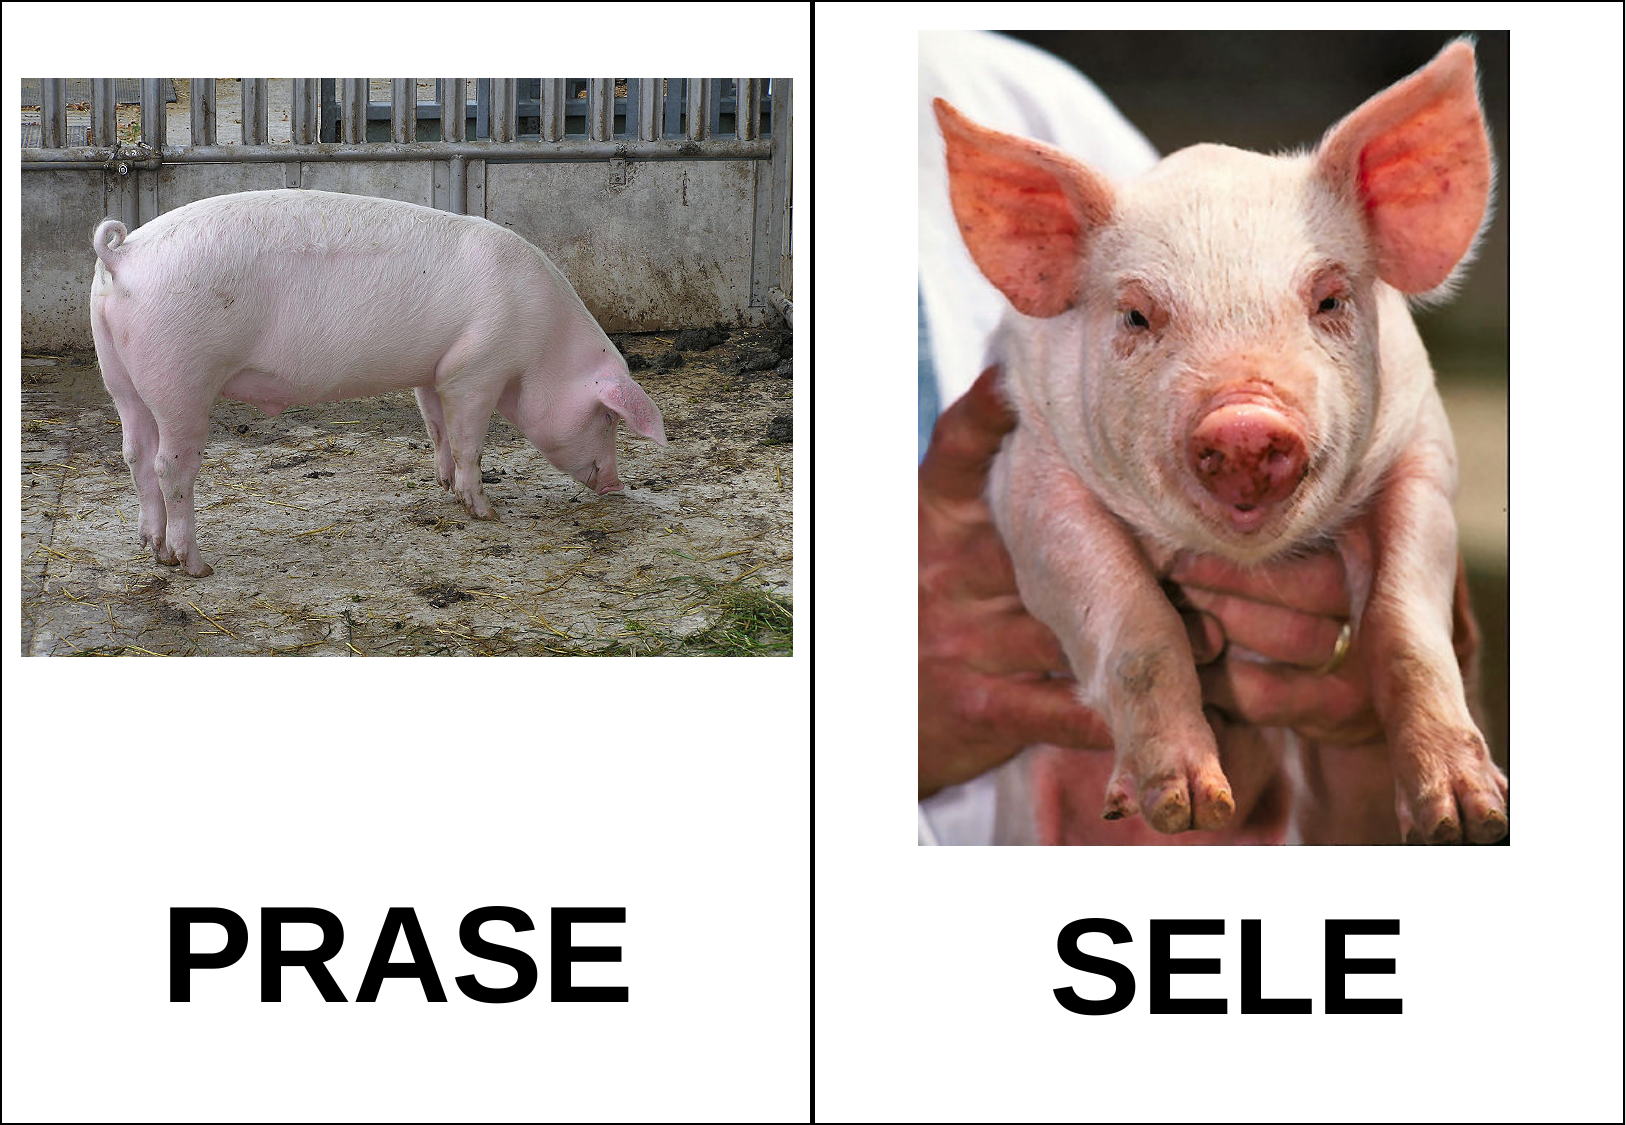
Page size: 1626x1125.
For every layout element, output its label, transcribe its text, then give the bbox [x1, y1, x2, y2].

text_box [0, 0, 1625, 1125]
picture [918, 30, 1510, 846]
text_box SELE [1034, 869, 1424, 1050]
picture [21, 78, 793, 658]
text_box PRASE [146, 857, 650, 1039]
